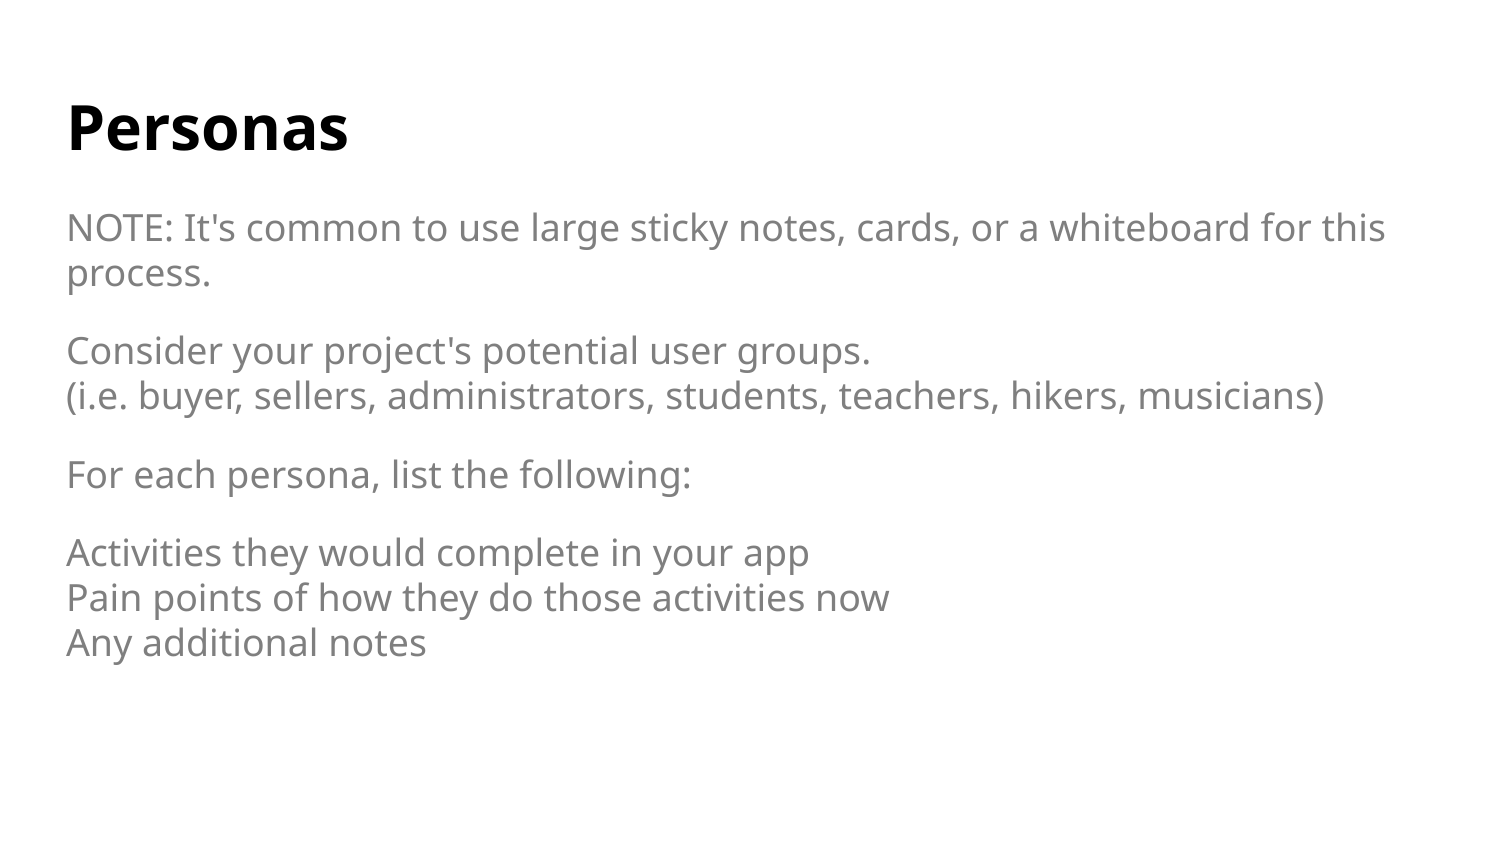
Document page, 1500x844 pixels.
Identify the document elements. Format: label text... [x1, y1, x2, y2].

list NOTE: It's common to use large sticky notes, cards, or a whiteboard for this process. Consider your project's potential user groups. (i.e. buyer, sellers, administrators, students, teachers, hikers, musicians) For each persona, list the following: Activities they would complete in your app Pain points of how they do those activities now Any additional notes [51, 189, 1449, 750]
title Personas [51, 72, 1449, 176]
